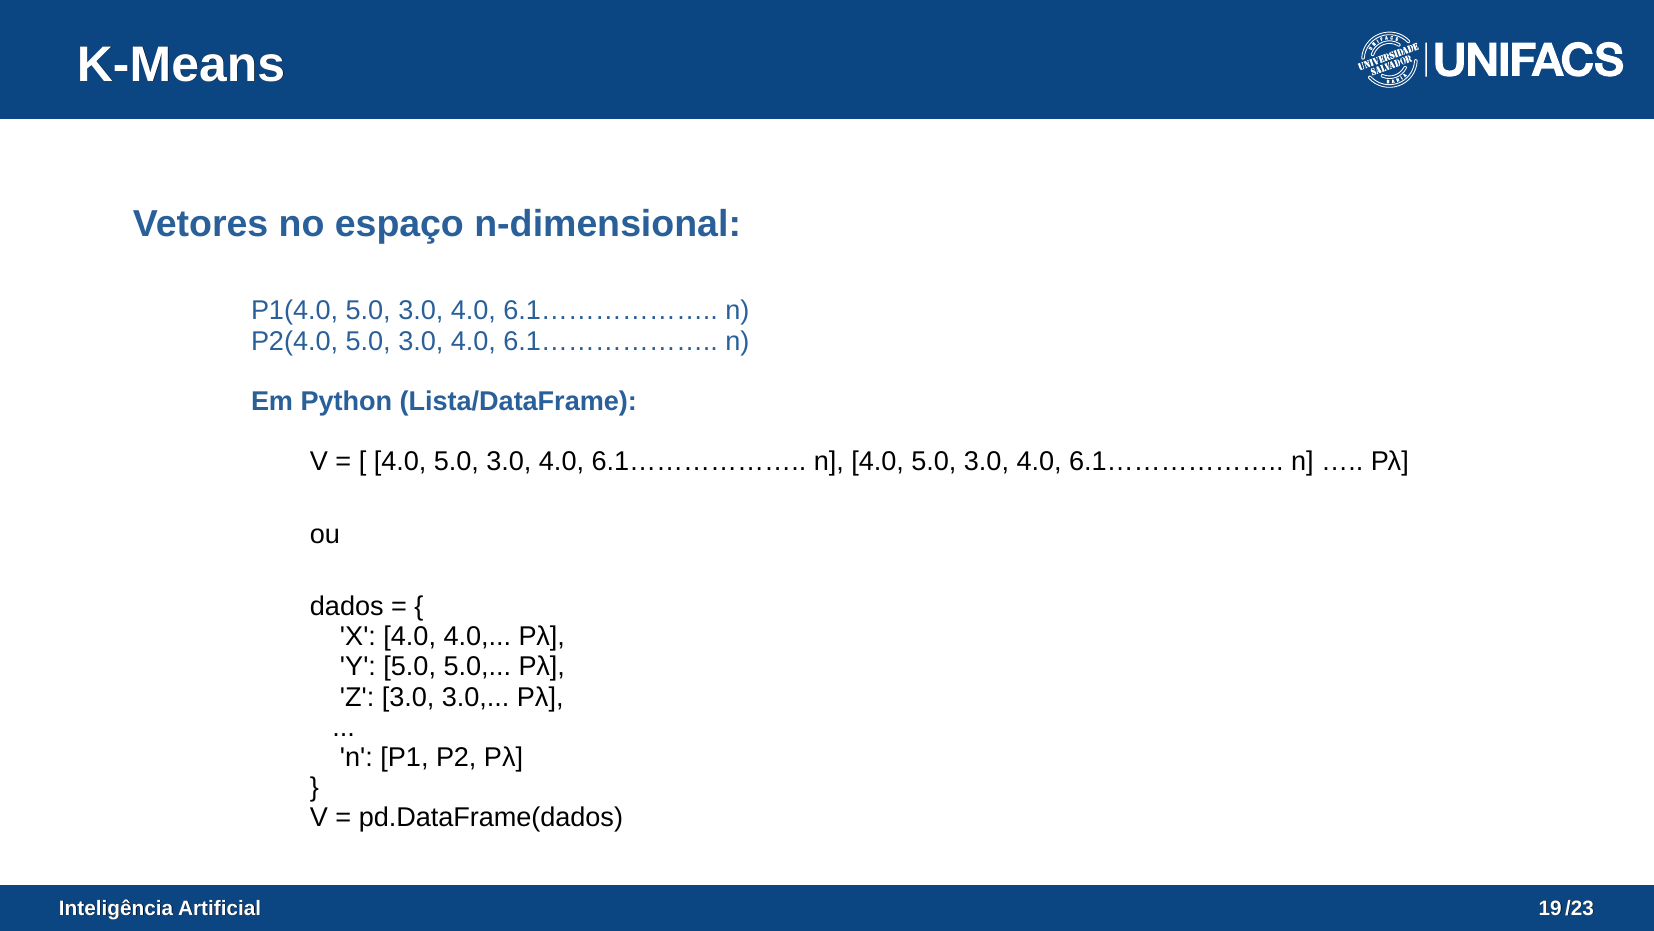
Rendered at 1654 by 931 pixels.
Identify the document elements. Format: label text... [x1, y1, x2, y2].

text_box Vetores no espaço n-dimensional: P1(4.0, 5.0, 3.0, 4.0, 6.1……………….. n) P2(4.0, 5.0, 3.0, 4.0, 6.1……………….. n) Em Python (Lista/DataFrame): V = [ [4.0, 5.0, 3.0, 4.0, 6.1……………….. n], [4.0, 5.0, 3.0, 4.0, 6.1……………….. n] ….. Pλ] ou dados = { 'X': [4.0, 4.0,... Pλ], 'Y': [5.0, 5.0,... Pλ], 'Z': [3.0, 3.0,... Pλ], ... 'n': [P1, P2, Pλ] } V = pd.DataFrame(dados) [118, 194, 1536, 841]
text_box K-Means [76, 7, 1241, 120]
